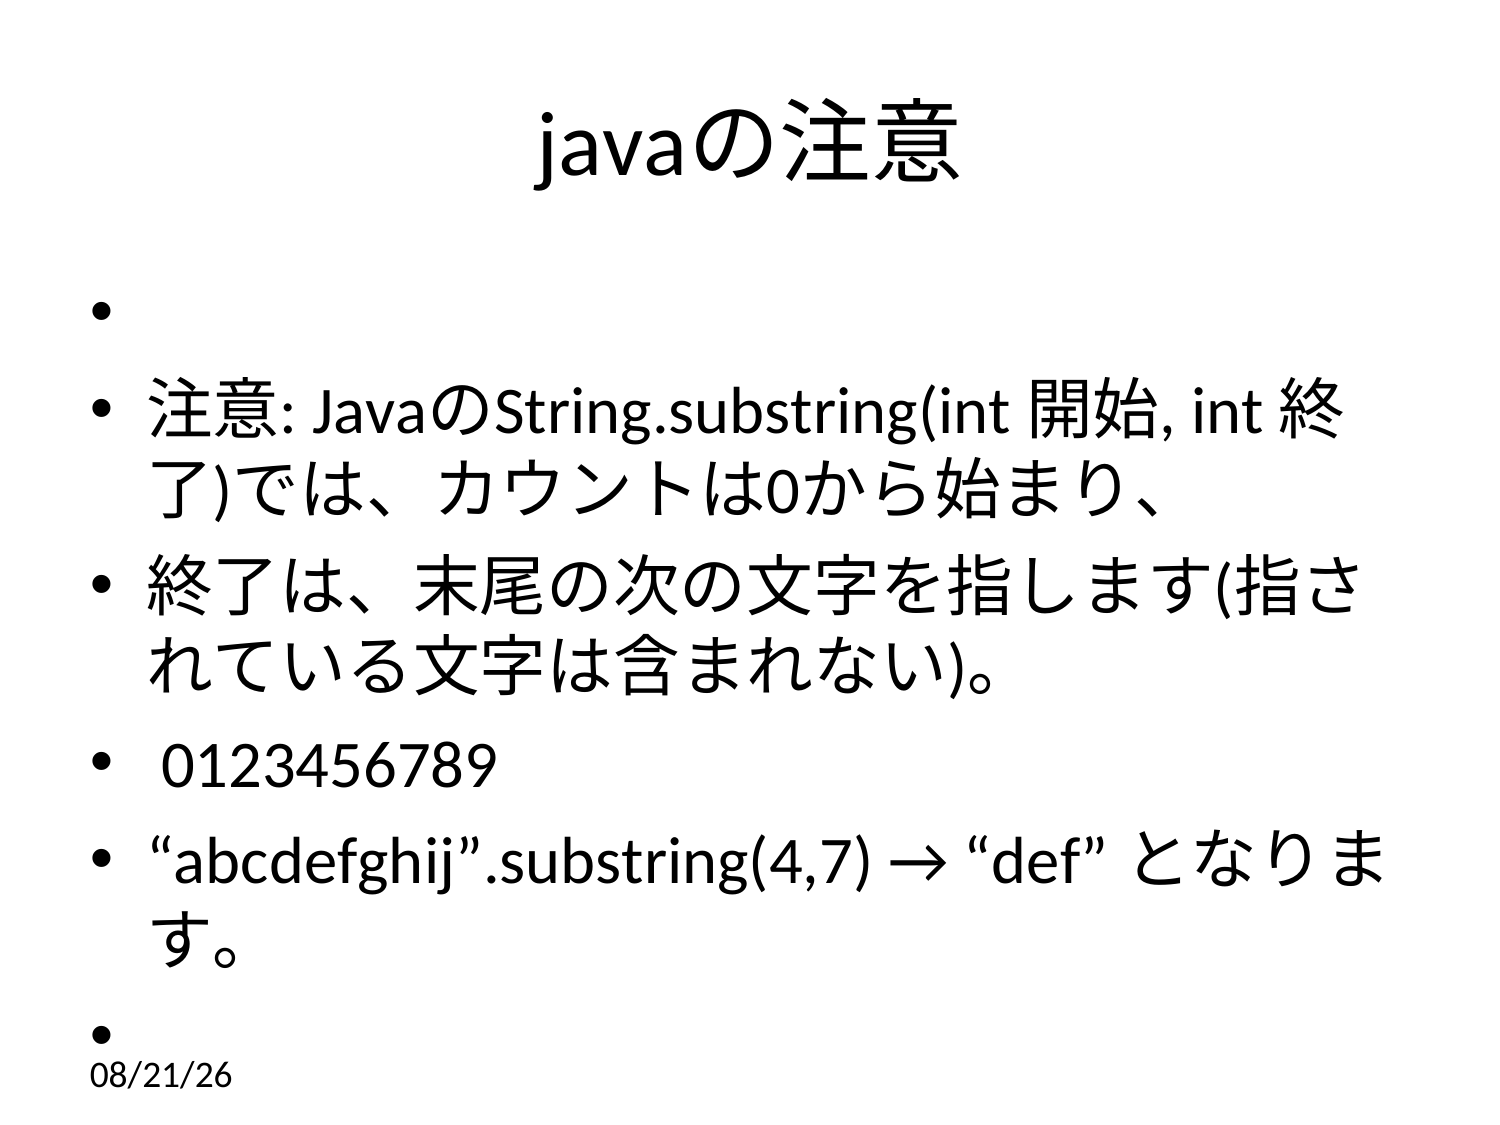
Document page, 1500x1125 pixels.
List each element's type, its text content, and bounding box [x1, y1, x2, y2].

title javaの注意 [75, 21, 1426, 257]
list 注意: JavaのString.substring(int 開始, int 終了)では、カウントは0から始まり、 終了は、末尾の次の文字を指します(指されている文字は含まれない)。 0123456789 “abcdefghij”.substring(4,7) → “def” となります。 [75, 262, 1426, 1006]
